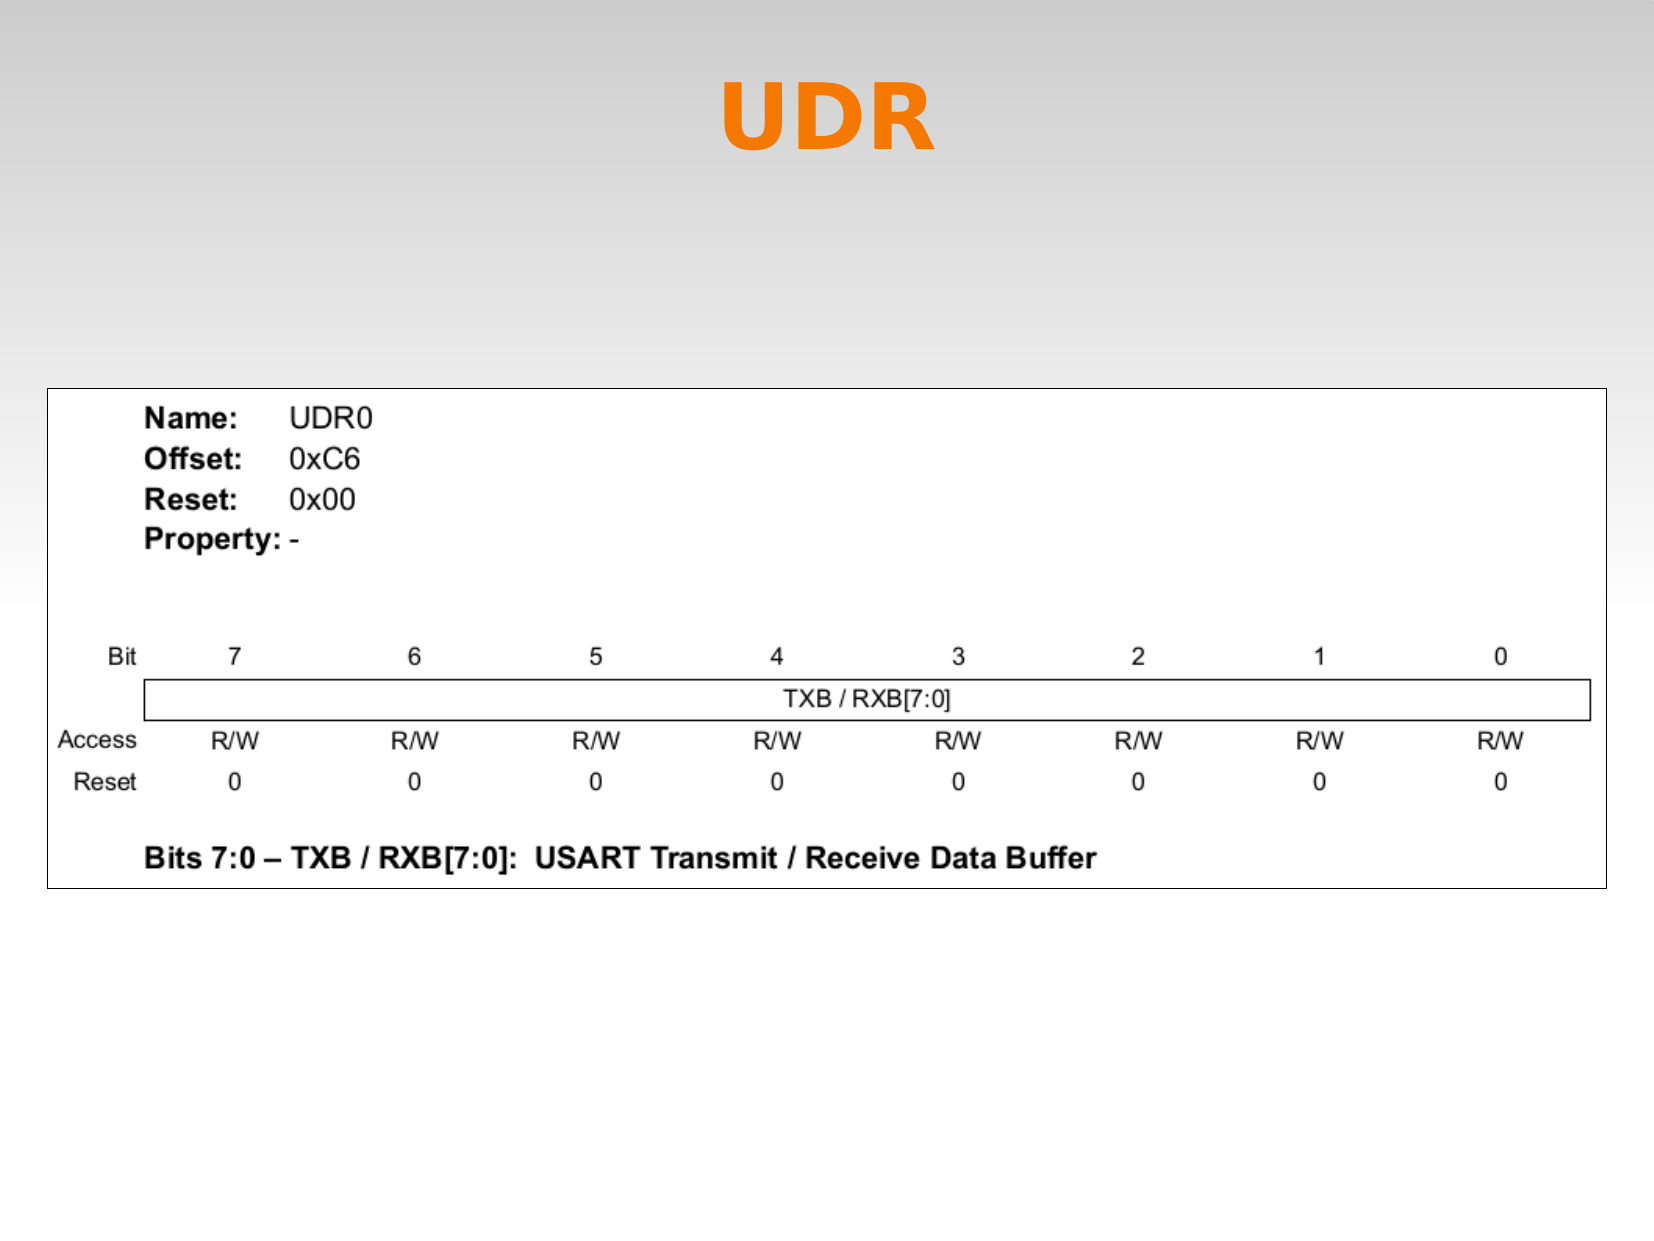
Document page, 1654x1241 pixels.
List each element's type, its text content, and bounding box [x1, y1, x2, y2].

picture [47, 388, 1607, 889]
title UDR [82, 13, 1571, 222]
